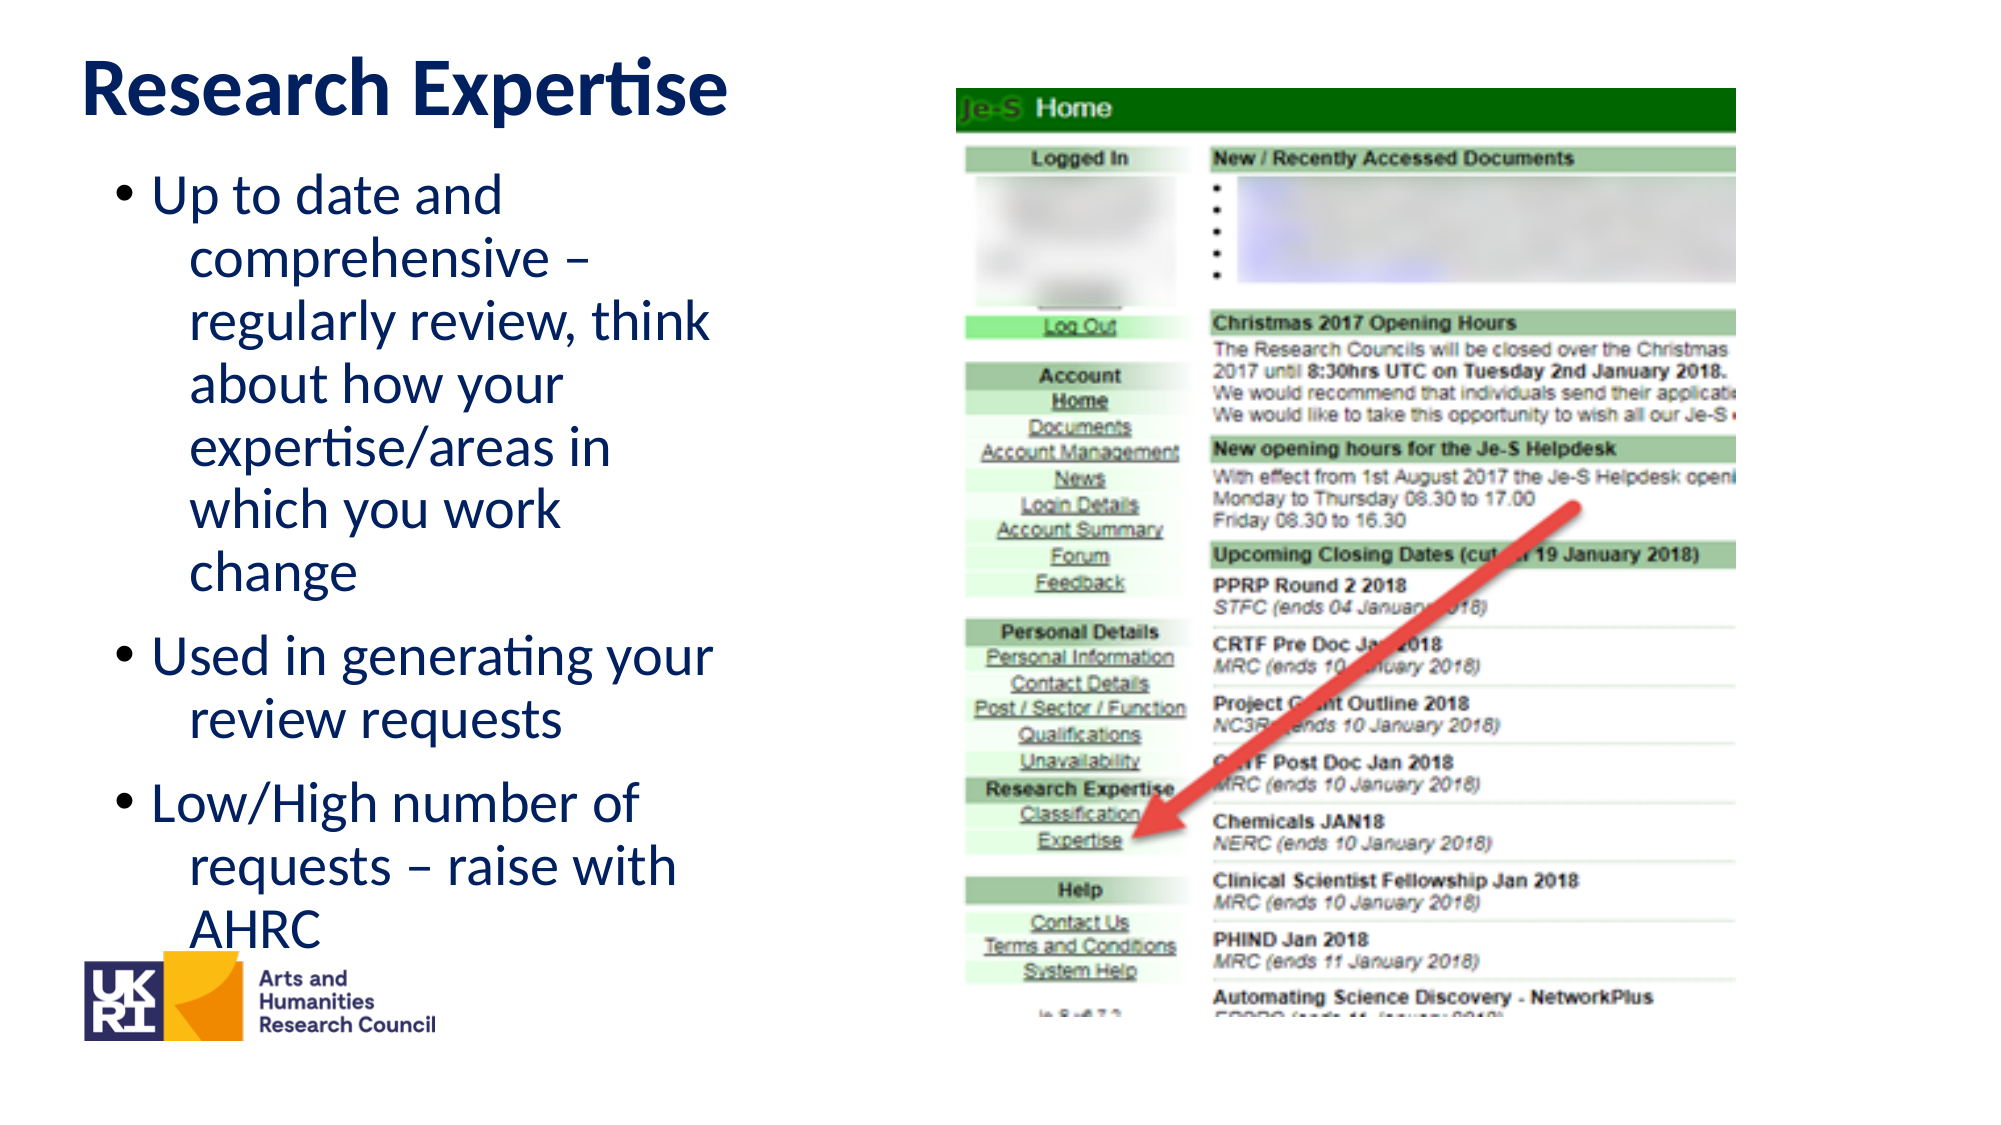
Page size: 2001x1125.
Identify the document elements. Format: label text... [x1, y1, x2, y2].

text_box Up to date and comprehensive – regularly review, think about how your expertise/areas in which you work change Used in generating your review requests Low/High number of requests – raise with AHRC [99, 156, 753, 1086]
picture [956, 88, 1736, 1017]
text_box Research Expertise [66, 25, 1983, 142]
